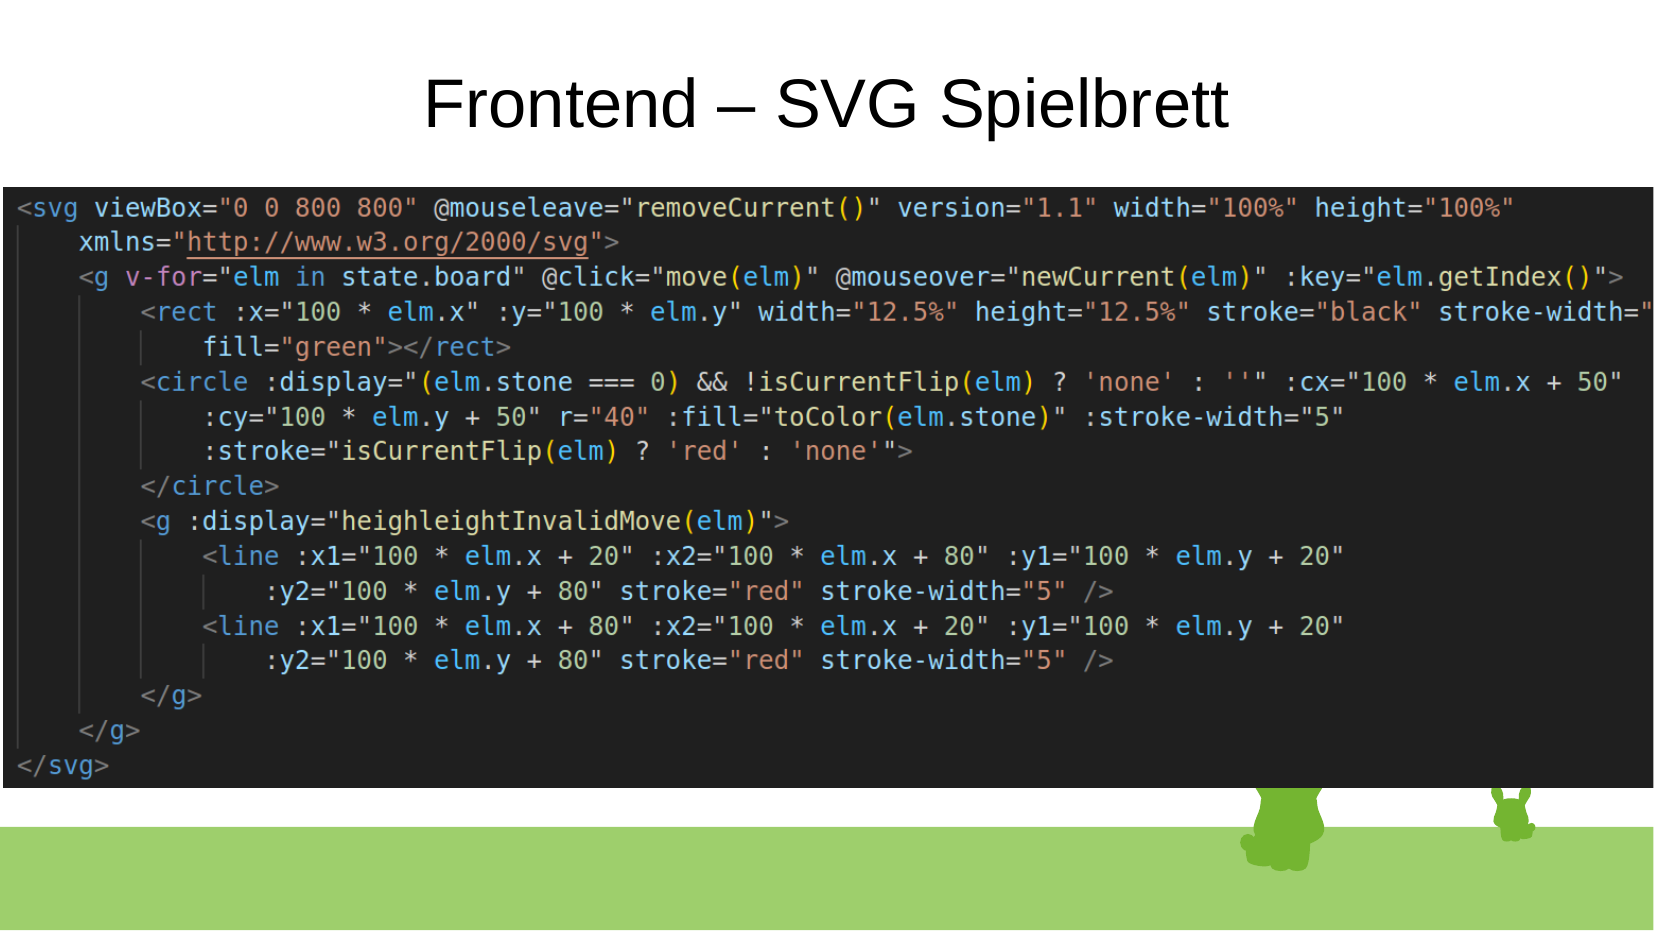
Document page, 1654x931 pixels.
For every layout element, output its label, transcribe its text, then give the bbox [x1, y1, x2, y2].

title Frontend – SVG Spielbrett [88, 29, 1565, 178]
picture [3, 187, 1654, 788]
